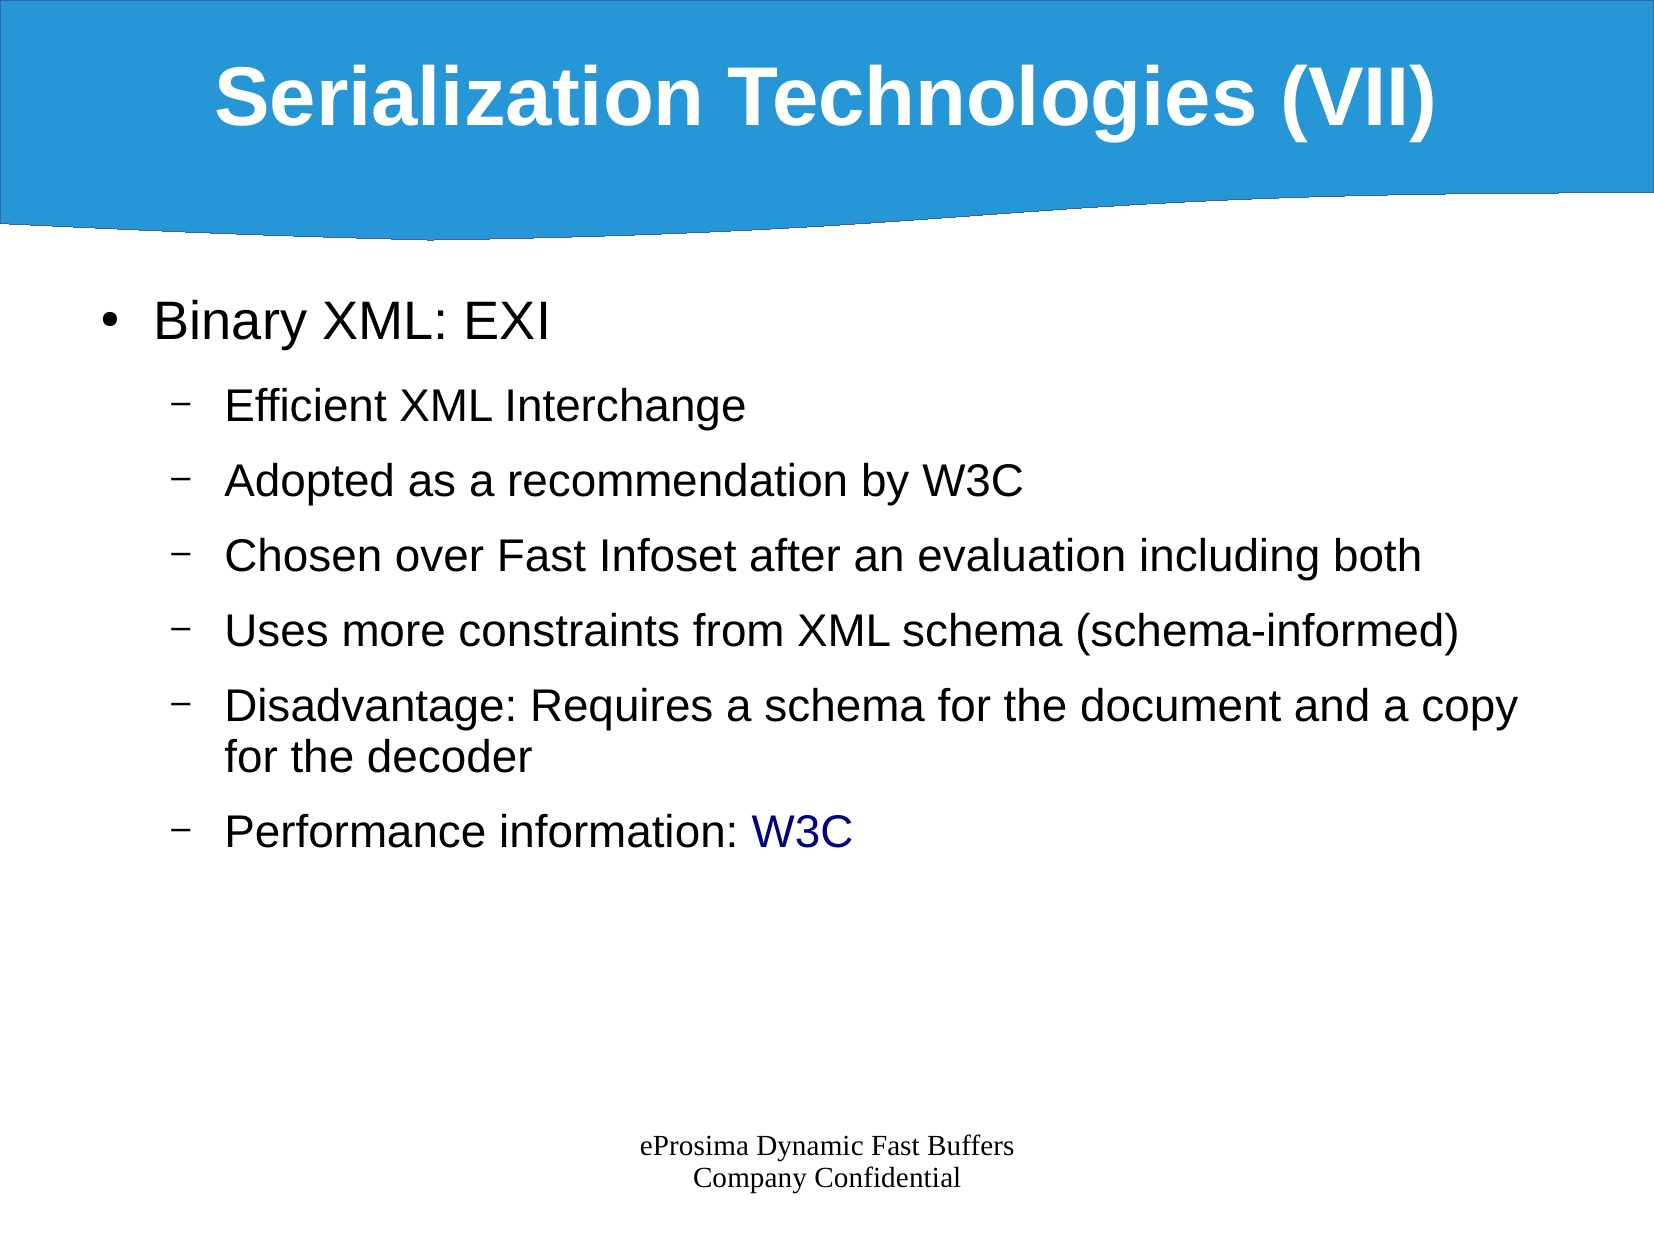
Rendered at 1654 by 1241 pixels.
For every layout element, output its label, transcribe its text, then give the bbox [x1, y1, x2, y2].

text_box Serialization Technologies (VII) [0, 0, 1654, 241]
list Binary XML: EXI Efficient XML Interchange Adopted as a recommendation by W3C Chosen over Fast Infoset after an evaluation including both Uses more constraints from XML schema (schema-informed) Disadvantage: Requires a schema for the document and a copy for the decoder Performance information: W3C [82, 290, 1571, 1141]
